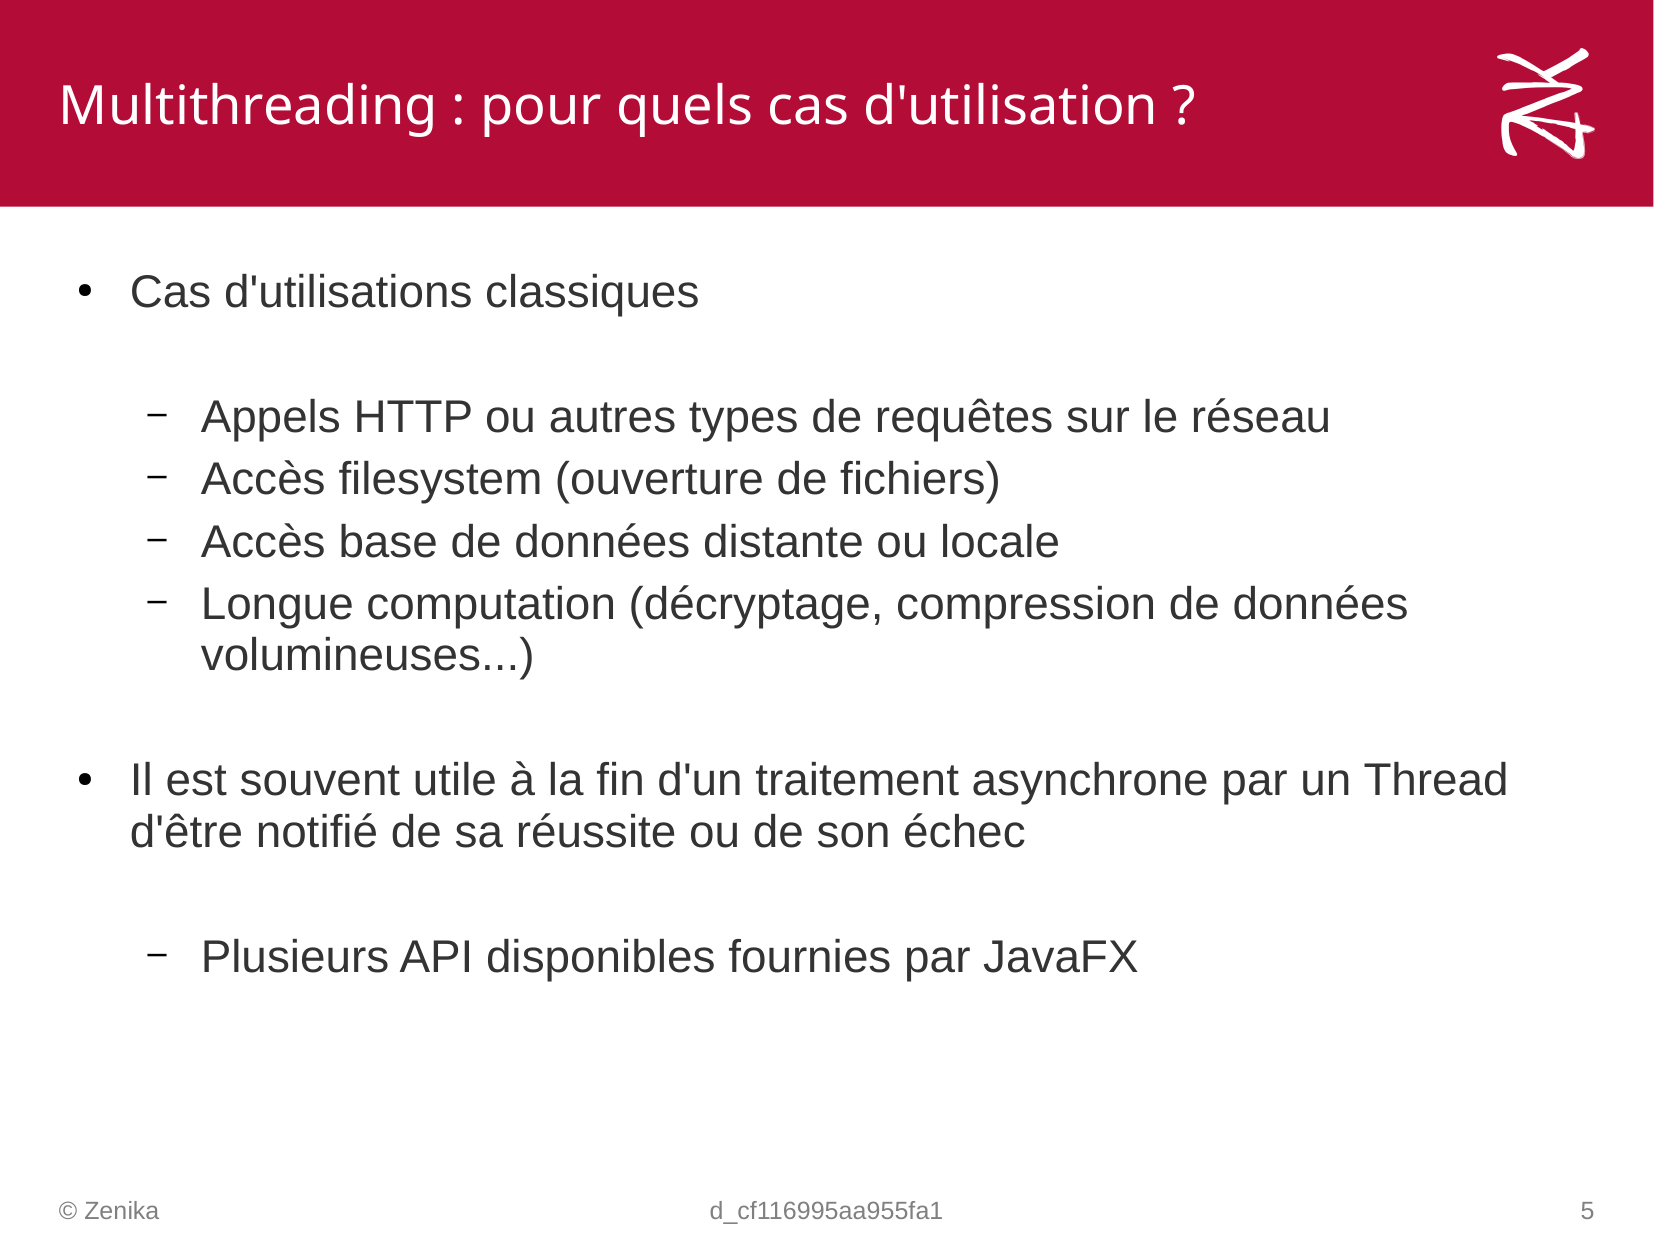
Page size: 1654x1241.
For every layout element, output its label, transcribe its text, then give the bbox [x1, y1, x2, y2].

title Multithreading : pour quels cas d'utilisation ? [59, 29, 1595, 178]
list Cas d'utilisations classiques Appels HTTP ou autres types de requêtes sur le réseau Accès filesystem (ouverture de fichiers) Accès base de données distante ou locale Longue computation (décryptage, compression de données volumineuses...) Il est souvent utile à la fin d'un traitement asynchrone par un Thread d'être notifié de sa réussite ou de son échec Plusieurs API disponibles fournies par JavaFX [59, 265, 1595, 1152]
